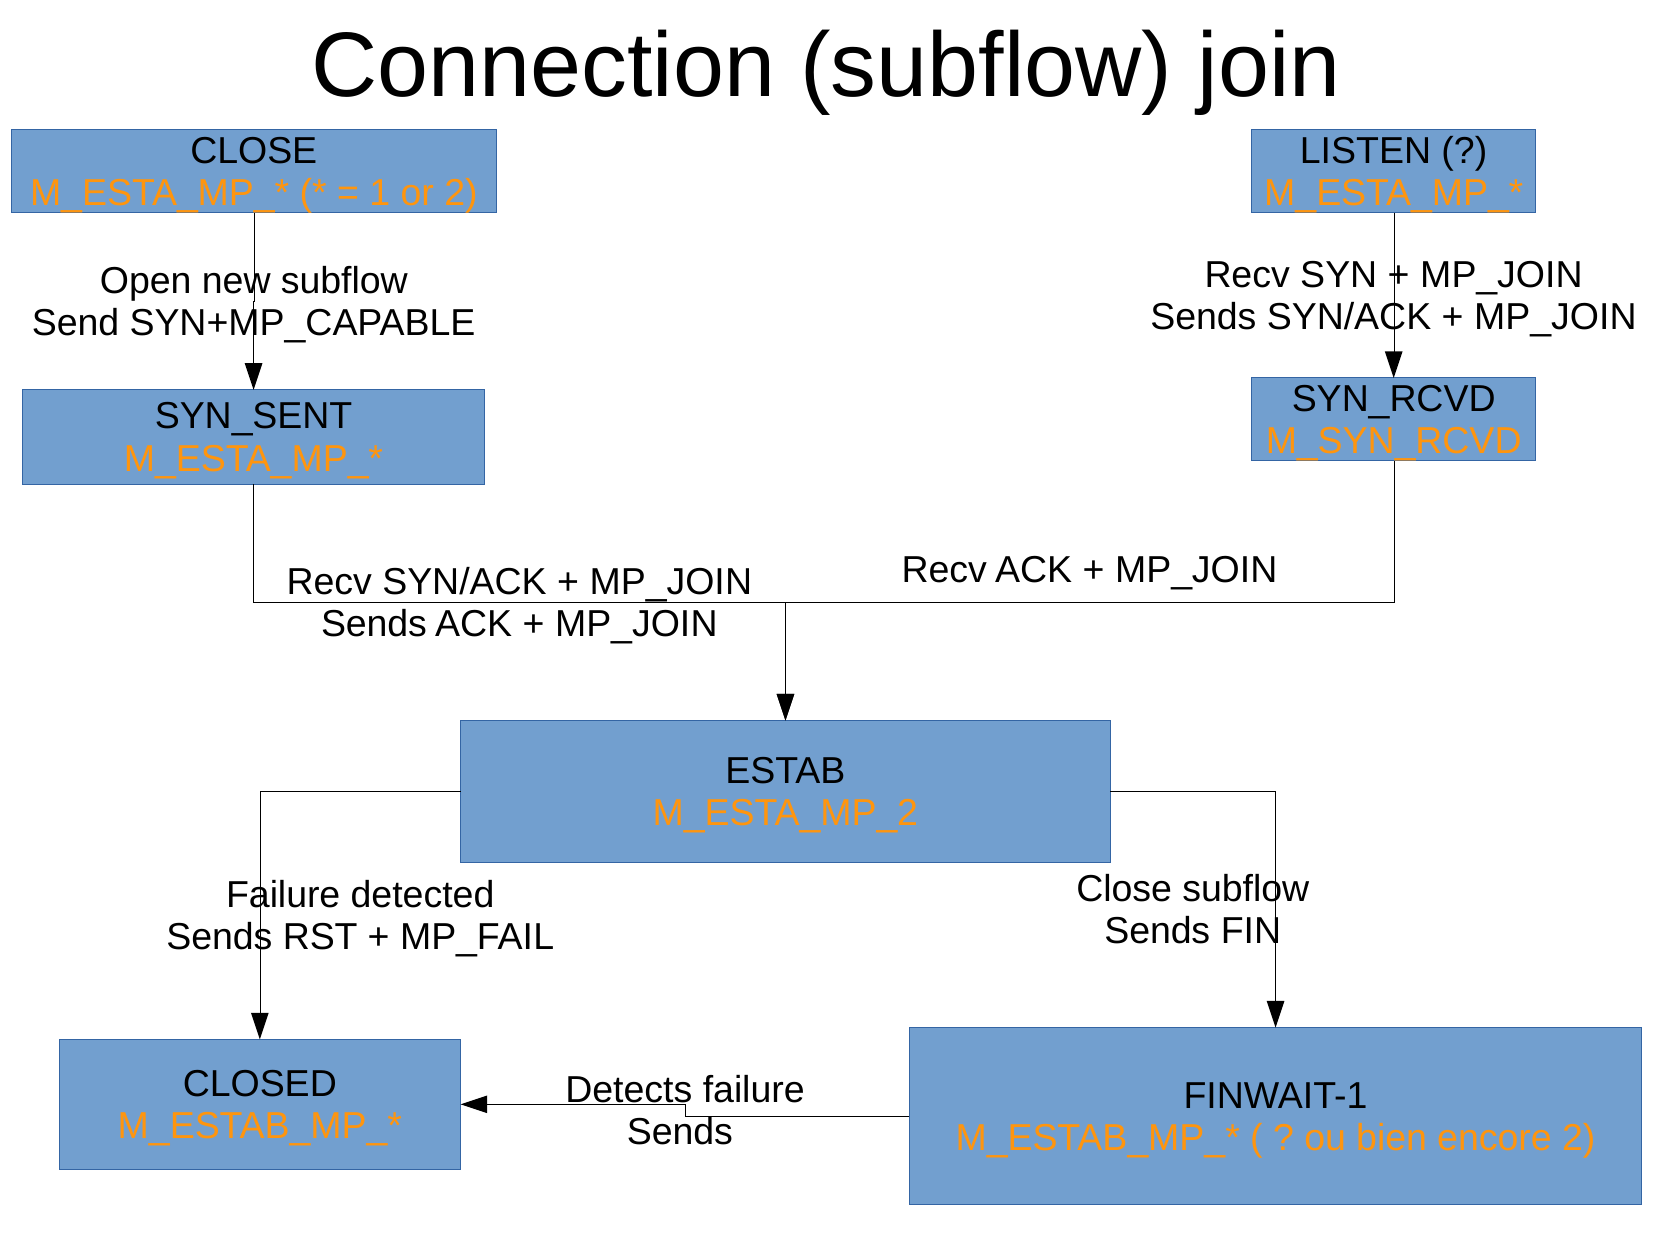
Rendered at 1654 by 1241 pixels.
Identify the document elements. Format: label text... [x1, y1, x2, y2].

text_box ESTAB M_ESTA_MP_2 [460, 720, 1111, 863]
text_box SYN_RCVD M_SYN_RCVD [1251, 377, 1536, 461]
text_box LISTEN (?) M_ESTA_MP_* [1251, 129, 1536, 213]
title Connection (subflow) join [82, 13, 1571, 117]
text_box FINWAIT-1 M_ESTAB_MP_* ( ? ou bien encore 2) [909, 1027, 1642, 1205]
text_box CLOSED M_ESTAB_MP_* [59, 1039, 461, 1170]
text_box CLOSE M_ESTA_MP_* (* = 1 or 2) [11, 129, 497, 213]
text_box SYN_SENT M_ESTA_MP_* [22, 389, 485, 485]
